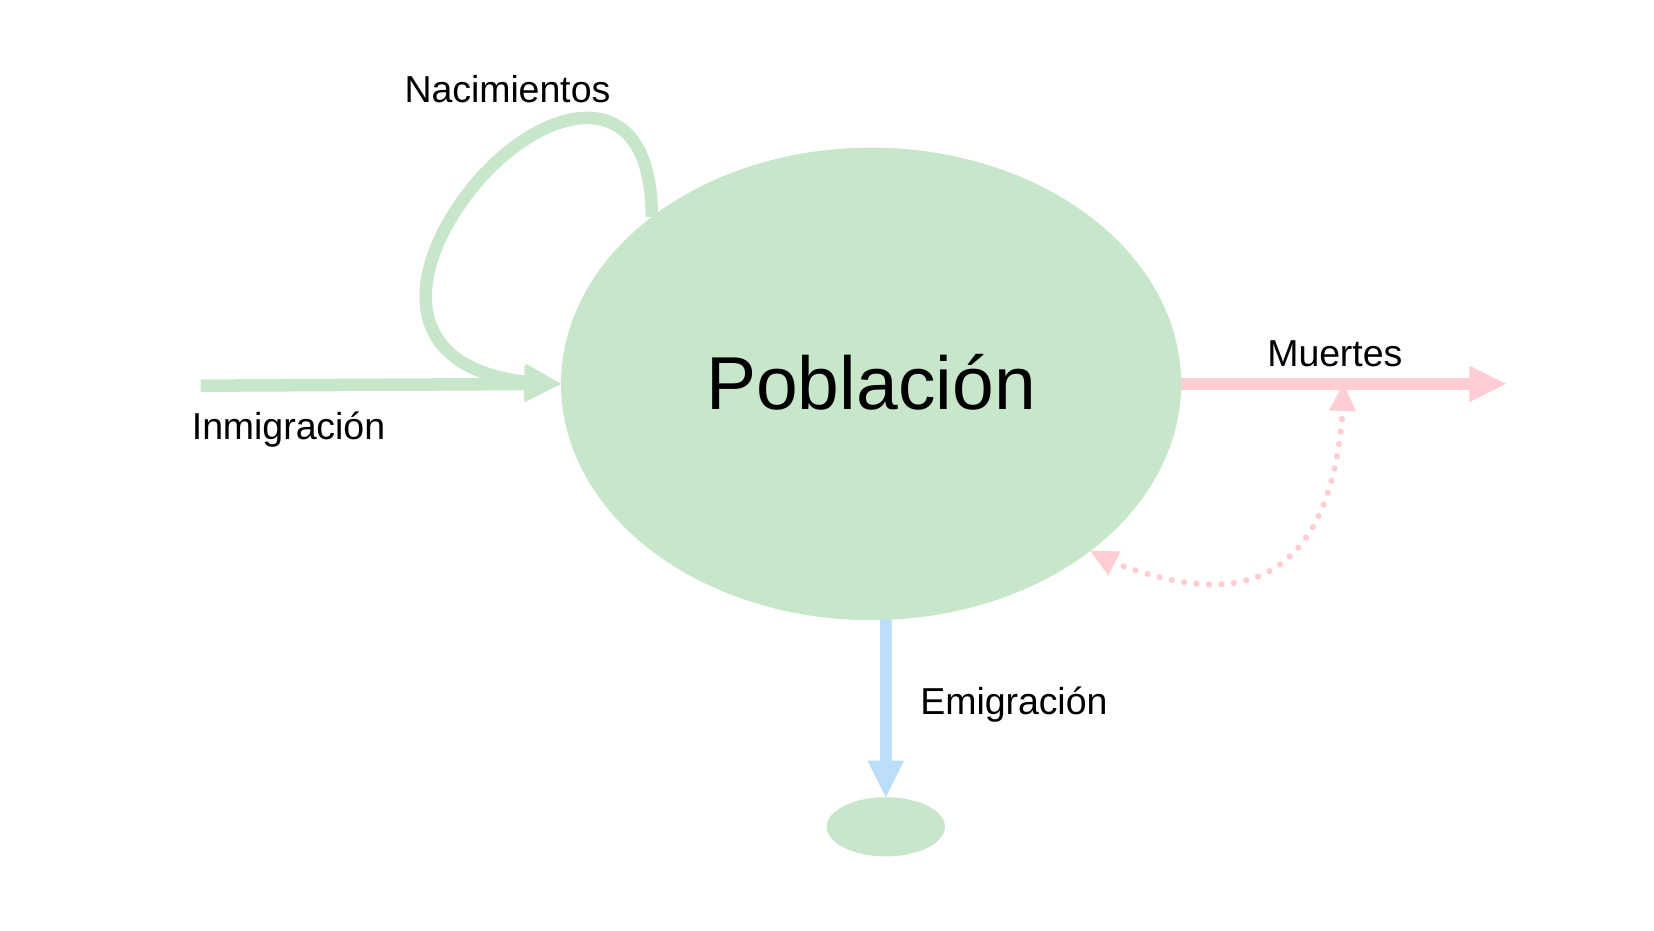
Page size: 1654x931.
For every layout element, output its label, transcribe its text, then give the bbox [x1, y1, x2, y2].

text_box Muertes [1252, 324, 1418, 382]
text_box [826, 797, 945, 857]
text_box Nacimientos [389, 61, 626, 119]
text_box Inmigración [177, 397, 401, 455]
text_box Población [561, 147, 1182, 621]
text_box Emigración [905, 673, 1123, 731]
